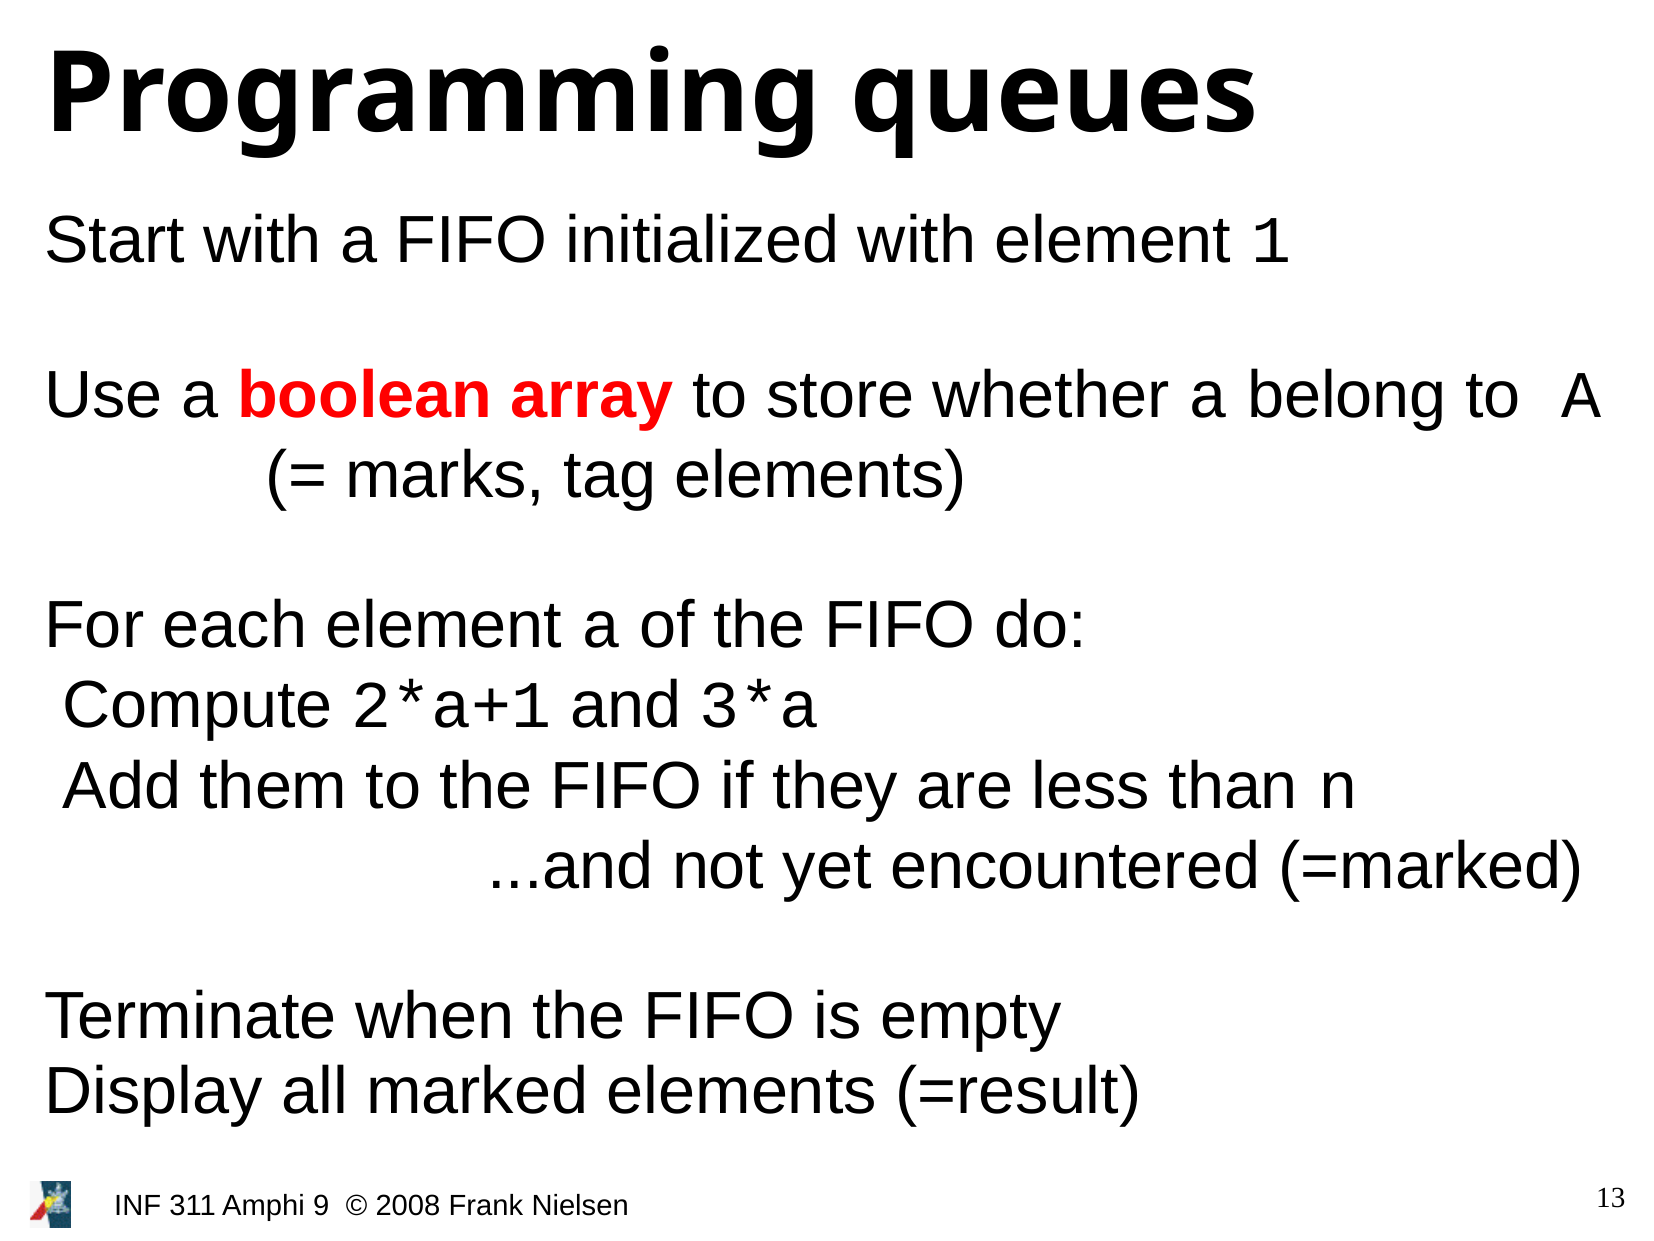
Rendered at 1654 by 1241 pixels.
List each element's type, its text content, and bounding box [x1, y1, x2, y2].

picture [29, 1181, 71, 1228]
text_box Start with a FIFO initialized with element 1 Use a boolean array to store whether a belong to A (= marks, tag elements) For each element a of the FIFO do: Compute 2*a+1 and 3*a Add them to the FIFO if they are less than n ...and not yet encountered (=marked) Terminate when the FIFO is empty Display all marked elements (=result) [29, 194, 1635, 1135]
text_box Programming queues [29, 3, 1403, 178]
